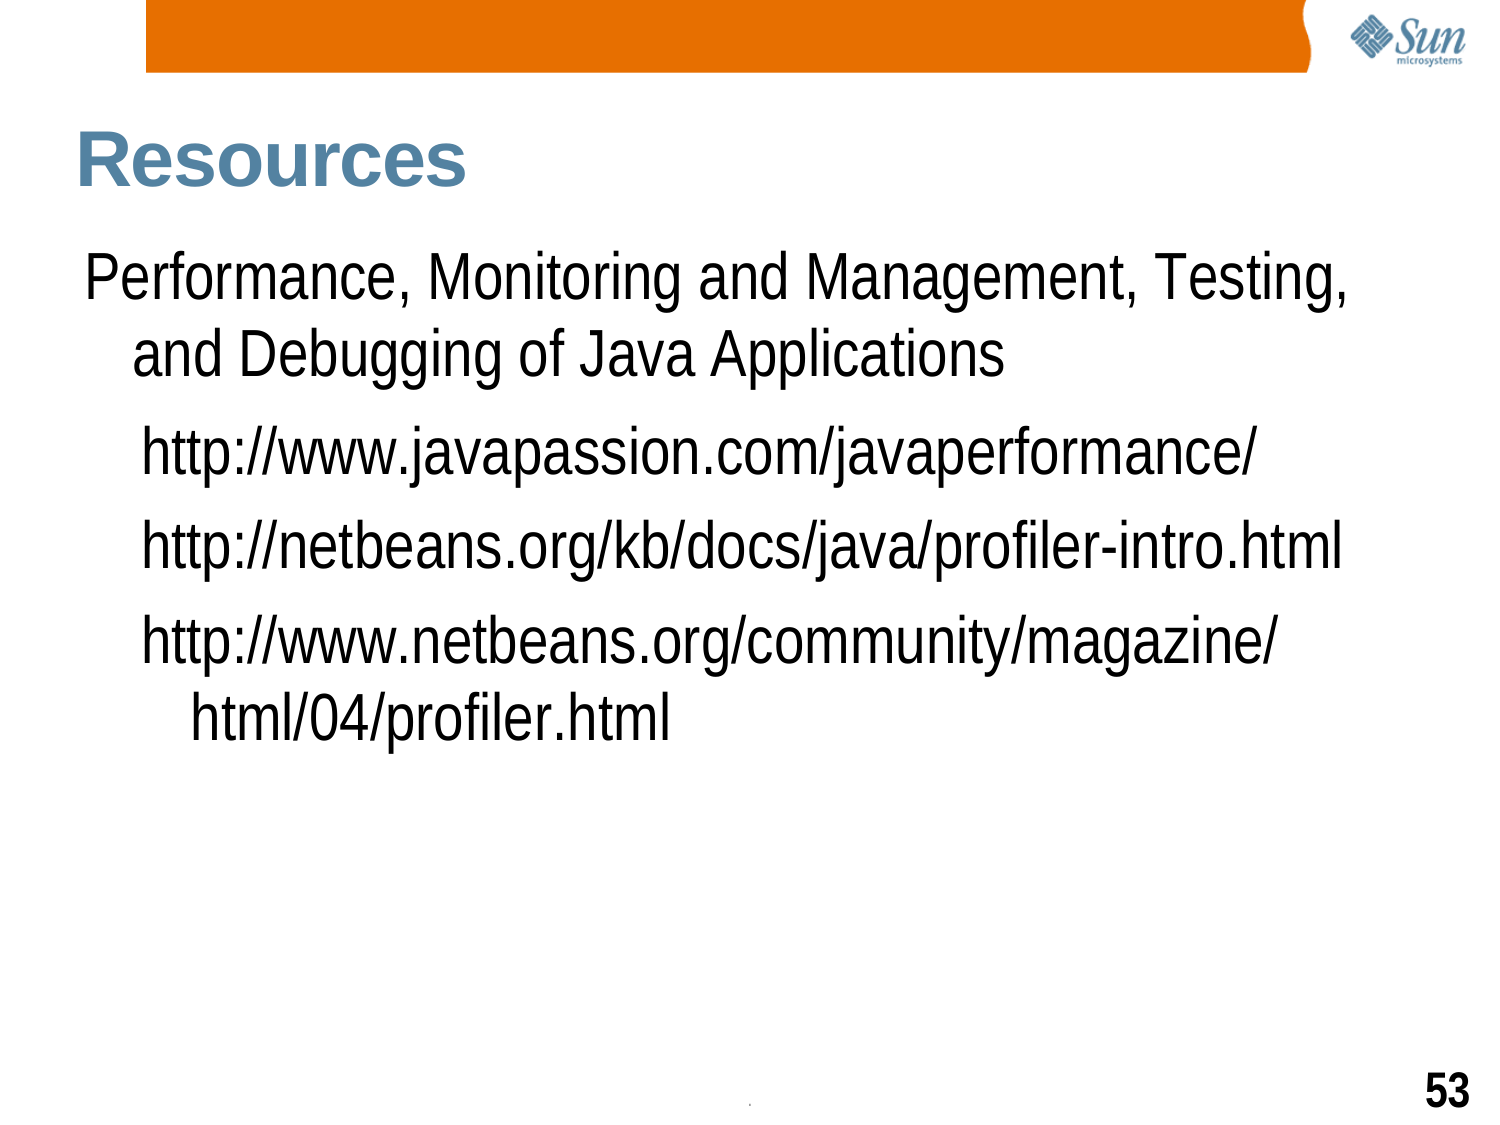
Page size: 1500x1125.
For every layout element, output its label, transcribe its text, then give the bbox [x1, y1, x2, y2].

picture [146, 0, 1500, 75]
title Resources [75, 122, 1438, 228]
list Performance, Monitoring and Management, Testing, and Debugging of Java Applications http://www.javapassion.com/javaperformance/ http://netbeans.org/kb/docs/java/profiler-intro.html http://www.netbeans.org/community/magazine/html/04/profiler.html [64, 237, 1402, 997]
